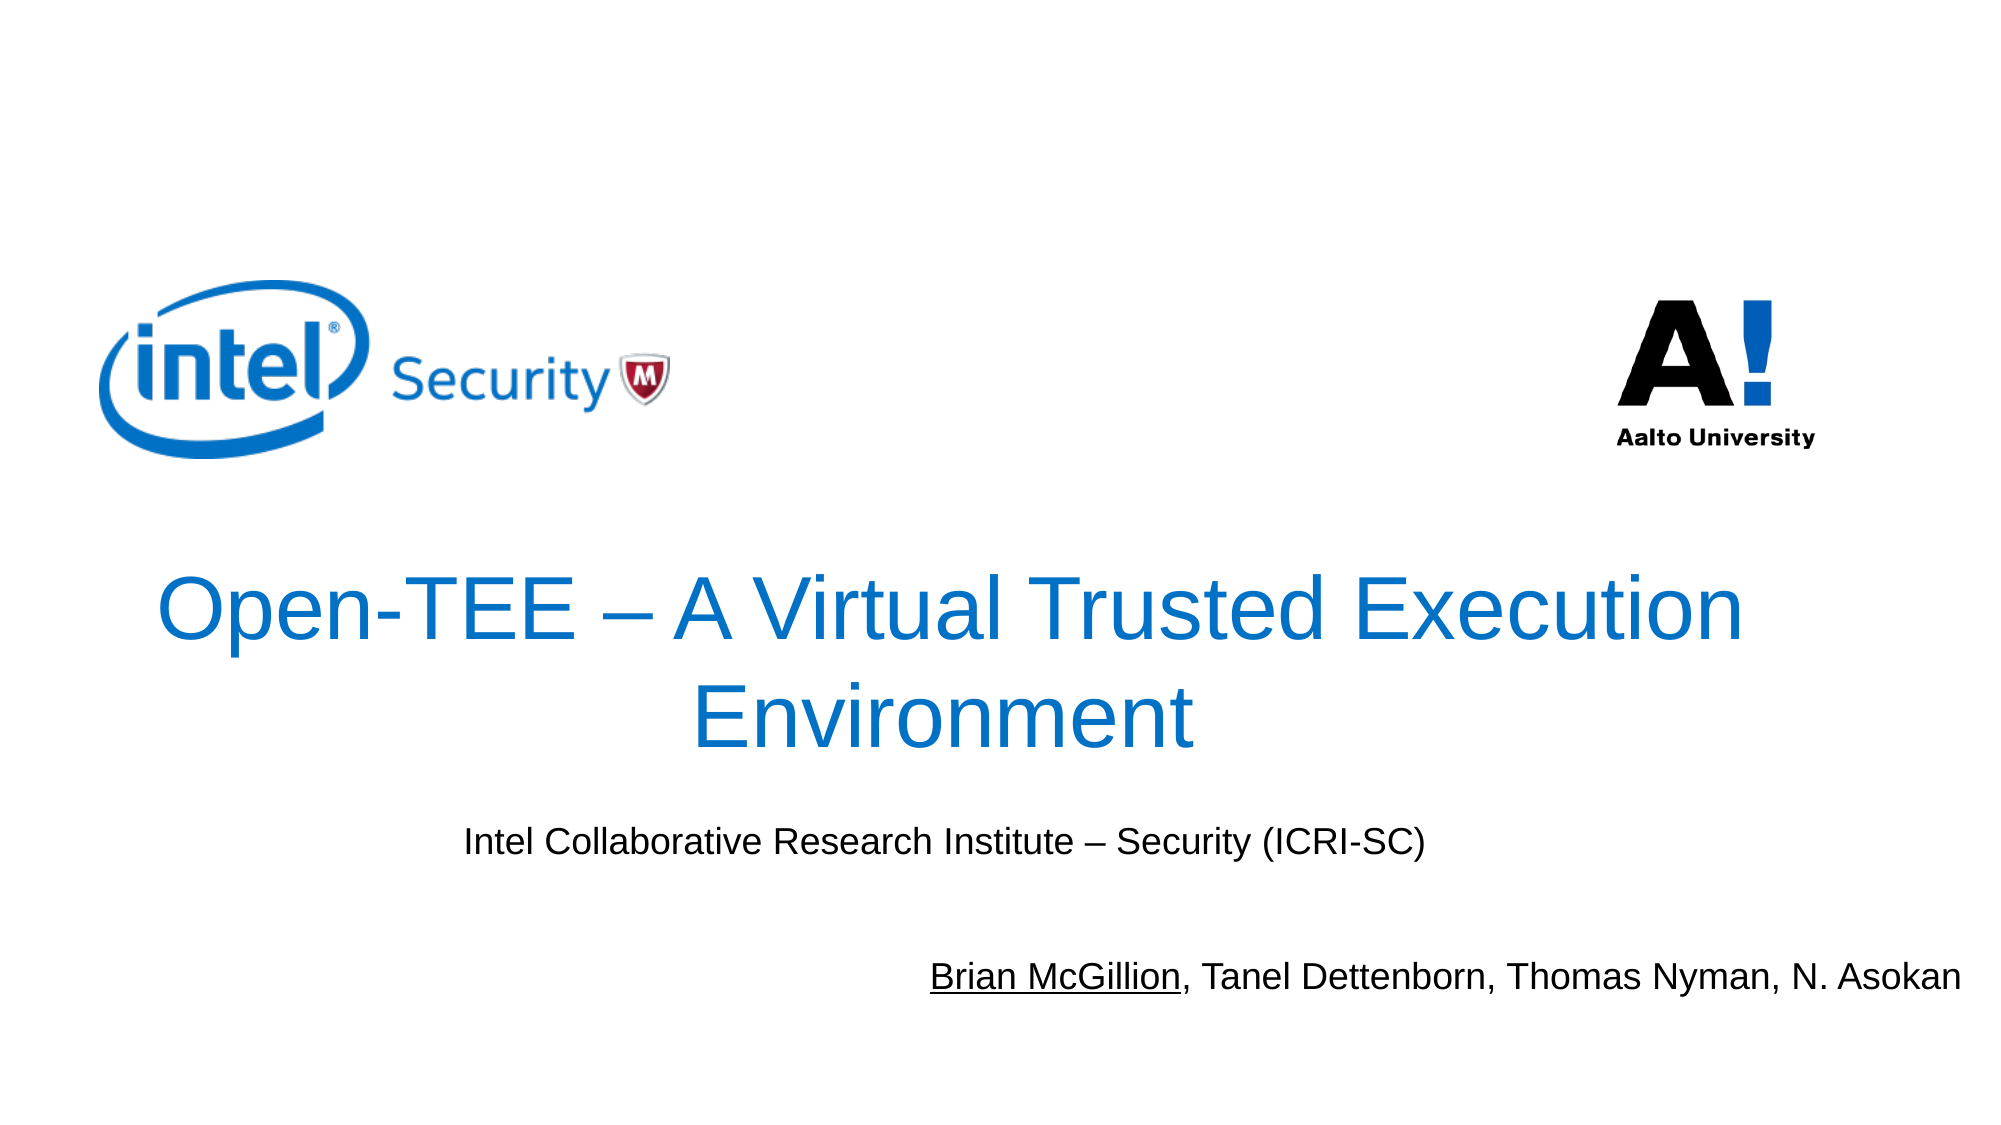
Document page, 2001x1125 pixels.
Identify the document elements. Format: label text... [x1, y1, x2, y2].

text_box Open-TEE – A Virtual Trusted Execution Environment [105, 539, 1781, 766]
picture [1500, 194, 1931, 555]
text_box Brian McGillion, Tanel Dettenborn, Thomas Nyman, N. Asokan [915, 948, 1981, 1006]
text_box Intel Collaborative Research Institute – Security (ICRI-SC) [75, 813, 1816, 871]
picture [99, 280, 670, 459]
